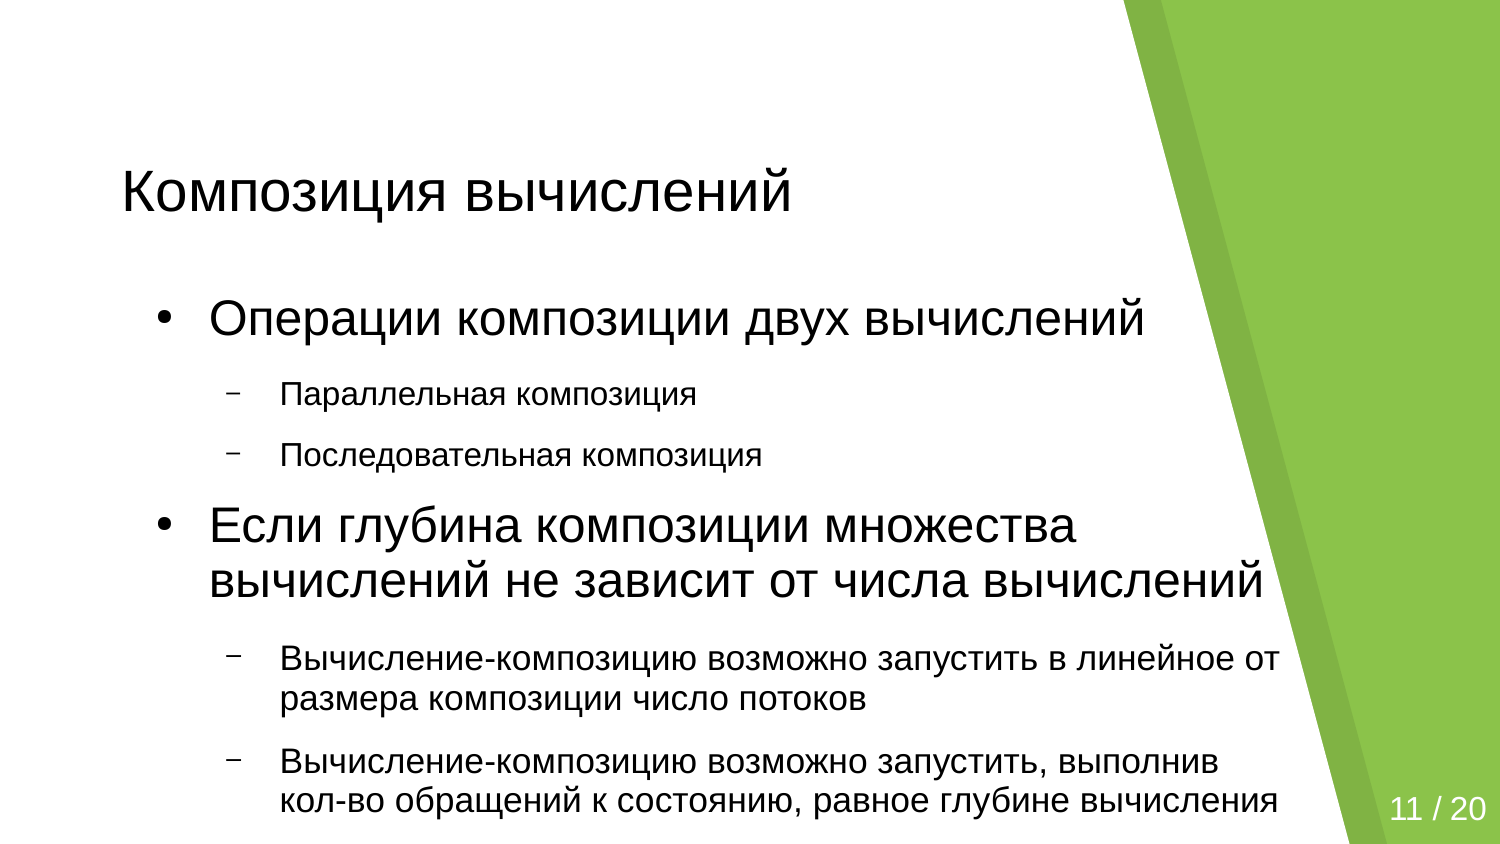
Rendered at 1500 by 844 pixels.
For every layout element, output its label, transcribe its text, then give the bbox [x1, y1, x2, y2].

list Операции композиции двух вычислений Параллельная композиция Последовательная композиция Если глубина композиции множества вычислений не зависит от числа вычислений Вычисление-композицию возможно запустить в линейное от размера композиции число потоков Вычисление-композицию возможно запустить, выполнив кол-во обращений к состоянию, равное глубине вычисления [137, 290, 1288, 830]
title Композиция вычислений [121, 110, 1087, 272]
